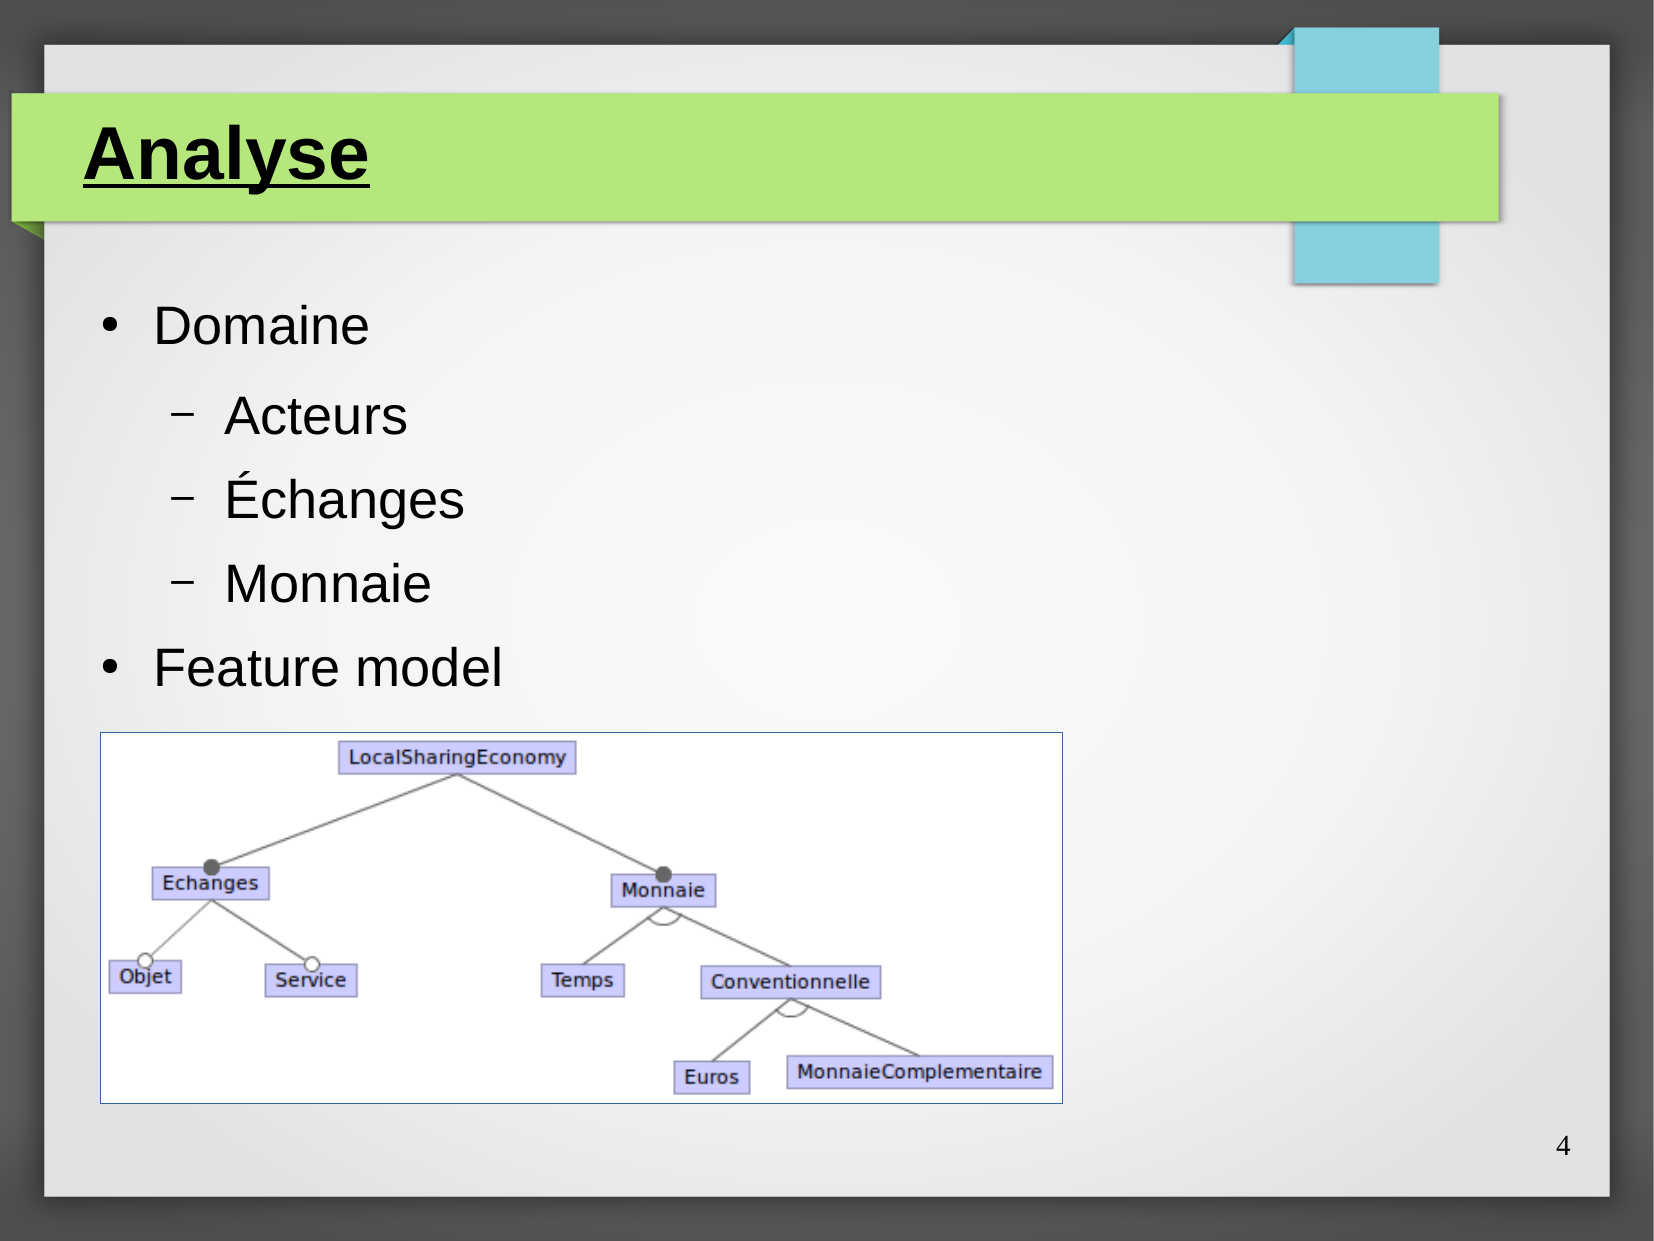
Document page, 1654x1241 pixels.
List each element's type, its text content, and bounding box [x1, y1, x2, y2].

title Analyse [82, 94, 1264, 213]
picture [0, 0, 1654, 1241]
list Domaine Acteurs Échanges Monnaie Feature model [82, 295, 1571, 1015]
